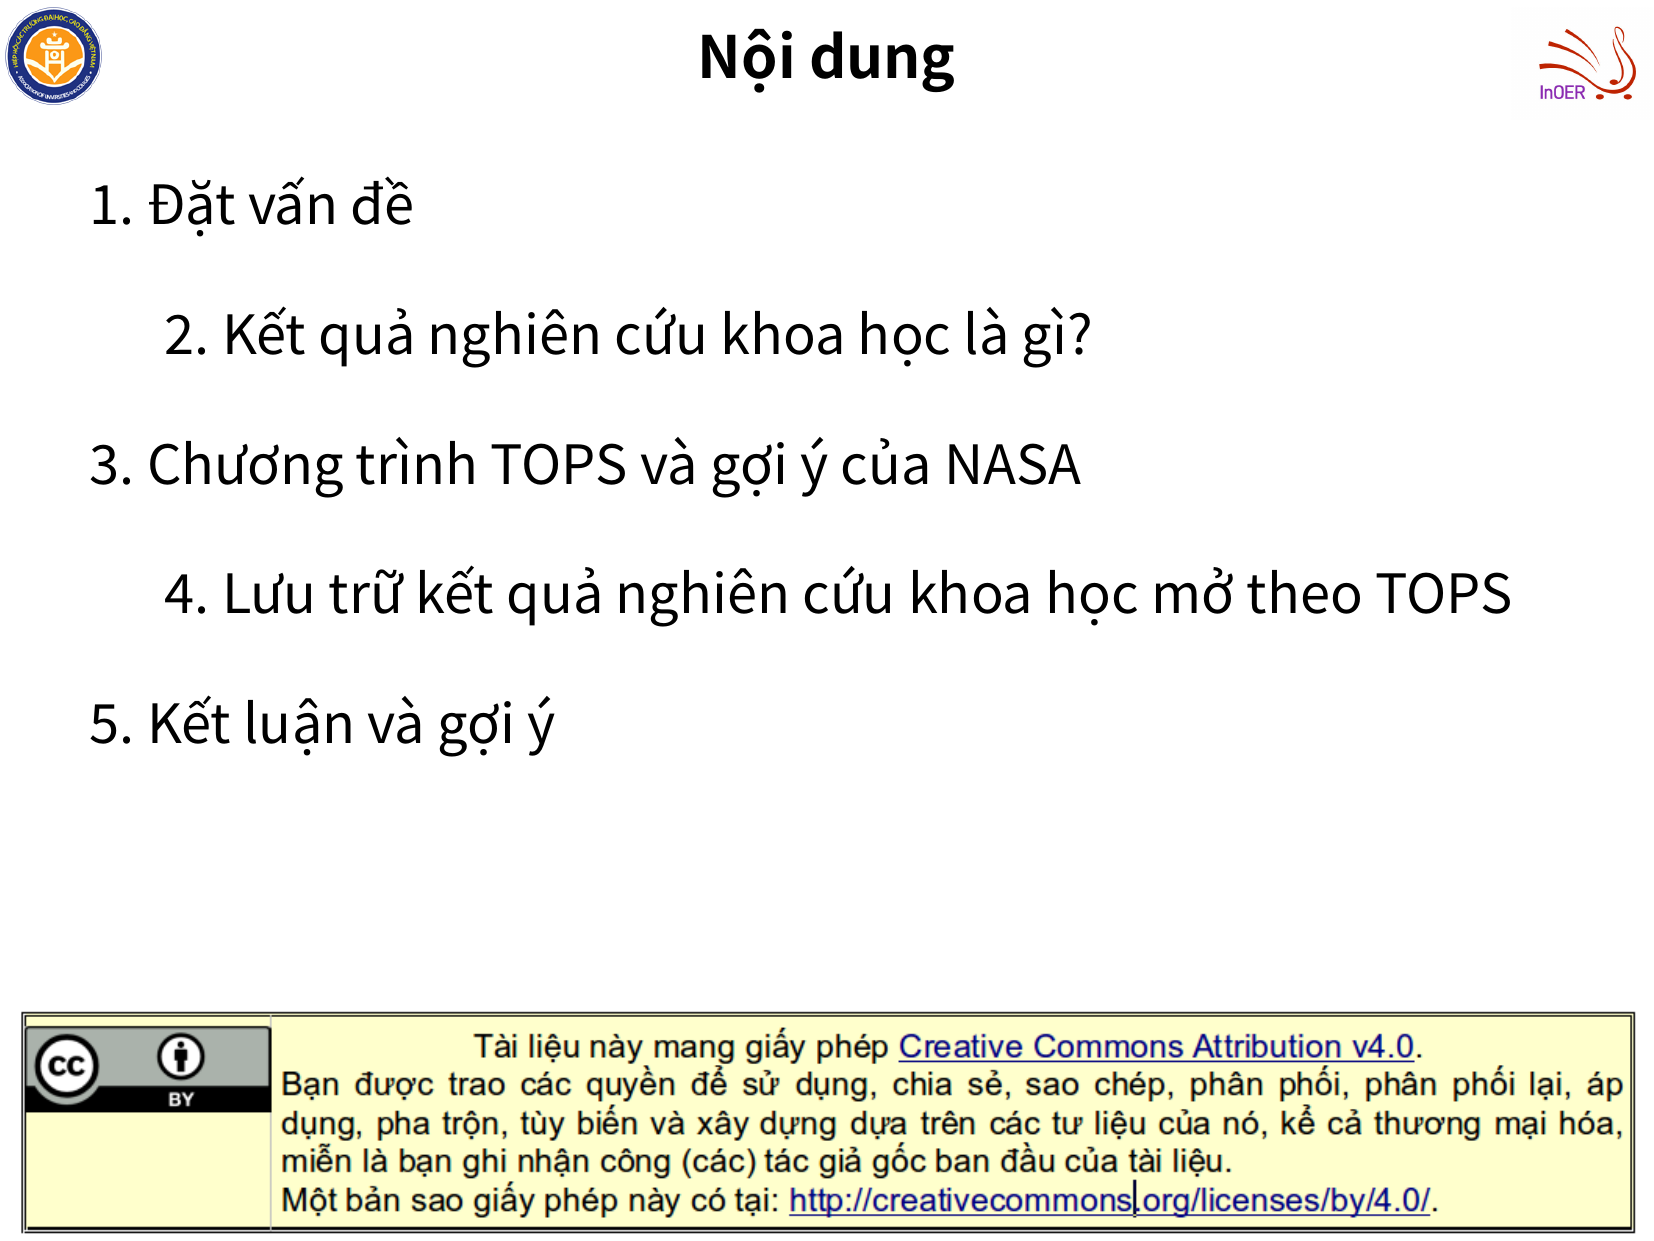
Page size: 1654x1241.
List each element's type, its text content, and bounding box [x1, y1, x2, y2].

text_box 1. Đặt vấn đề 2. Kết quả nghiên cứu khoa học là gì? 3. Chương trình TOPS và gợi ý của NASA 4. Lưu trữ kết quả nghiên cứu khoa học mở theo TOPS 5. Kết luận và gợi ý [75, 115, 1576, 918]
title Nội dung [107, 11, 1511, 96]
picture [1511, 7, 1653, 120]
picture [17, 1006, 1640, 1235]
picture [1, 5, 107, 107]
